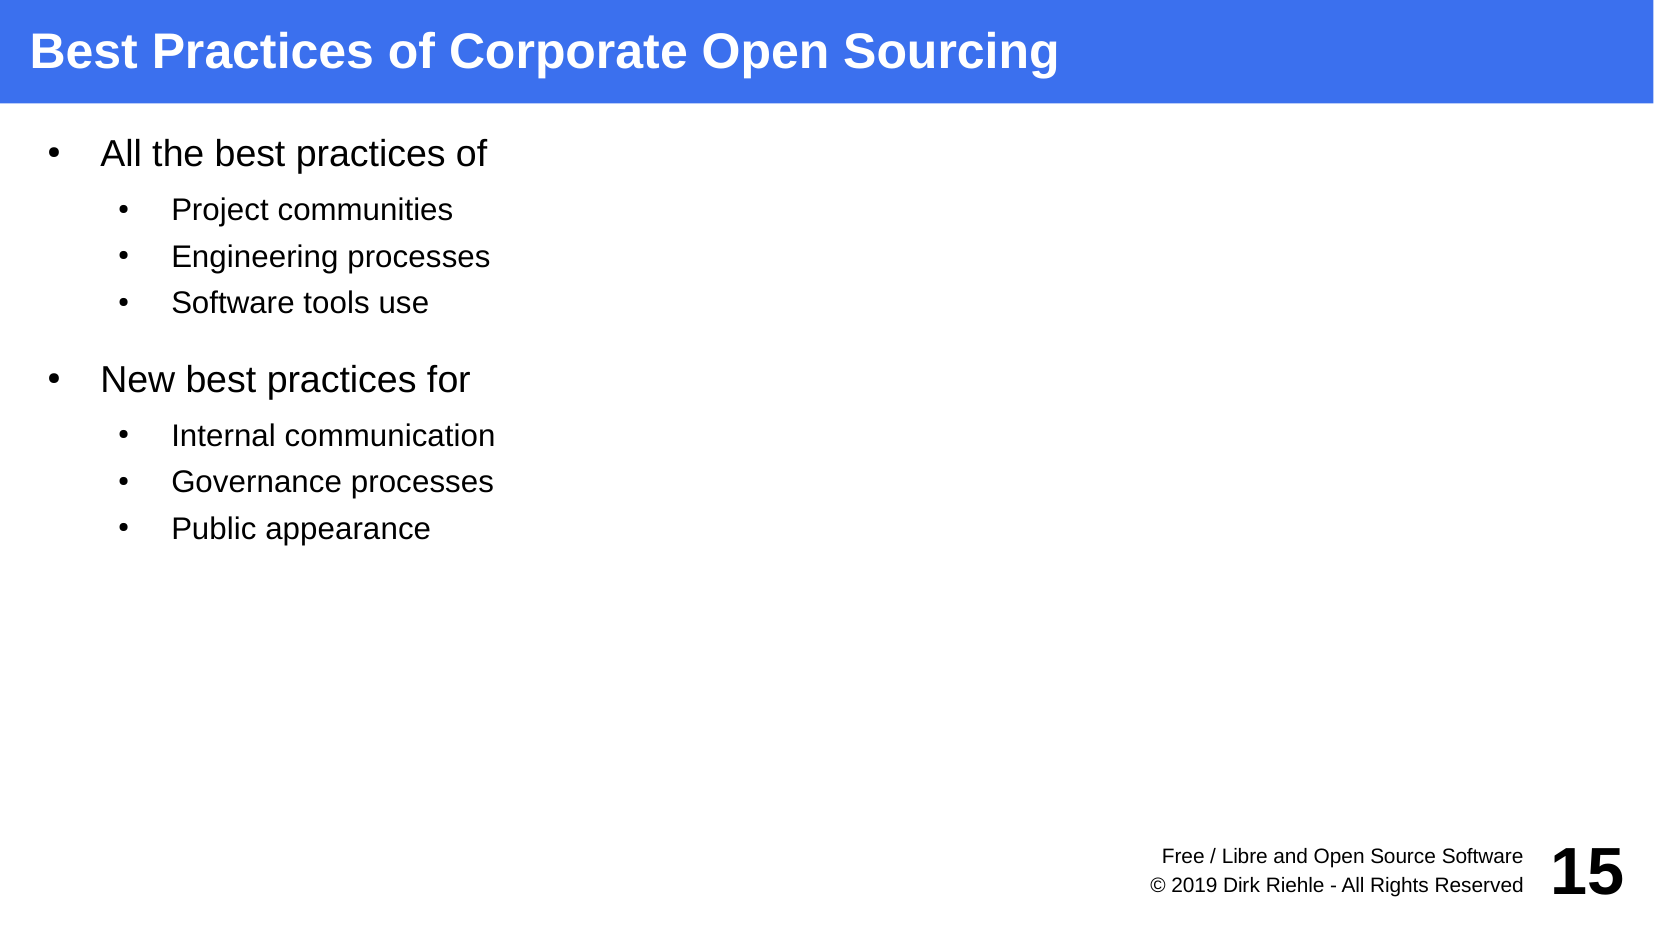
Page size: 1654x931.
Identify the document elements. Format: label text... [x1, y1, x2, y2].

list All the best practices of Project communities Engineering processes Software tools use New best practices for Internal communication Governance processes Public appearance [29, 132, 1625, 813]
title Best Practices of Corporate Open Sourcing [0, 0, 1654, 104]
